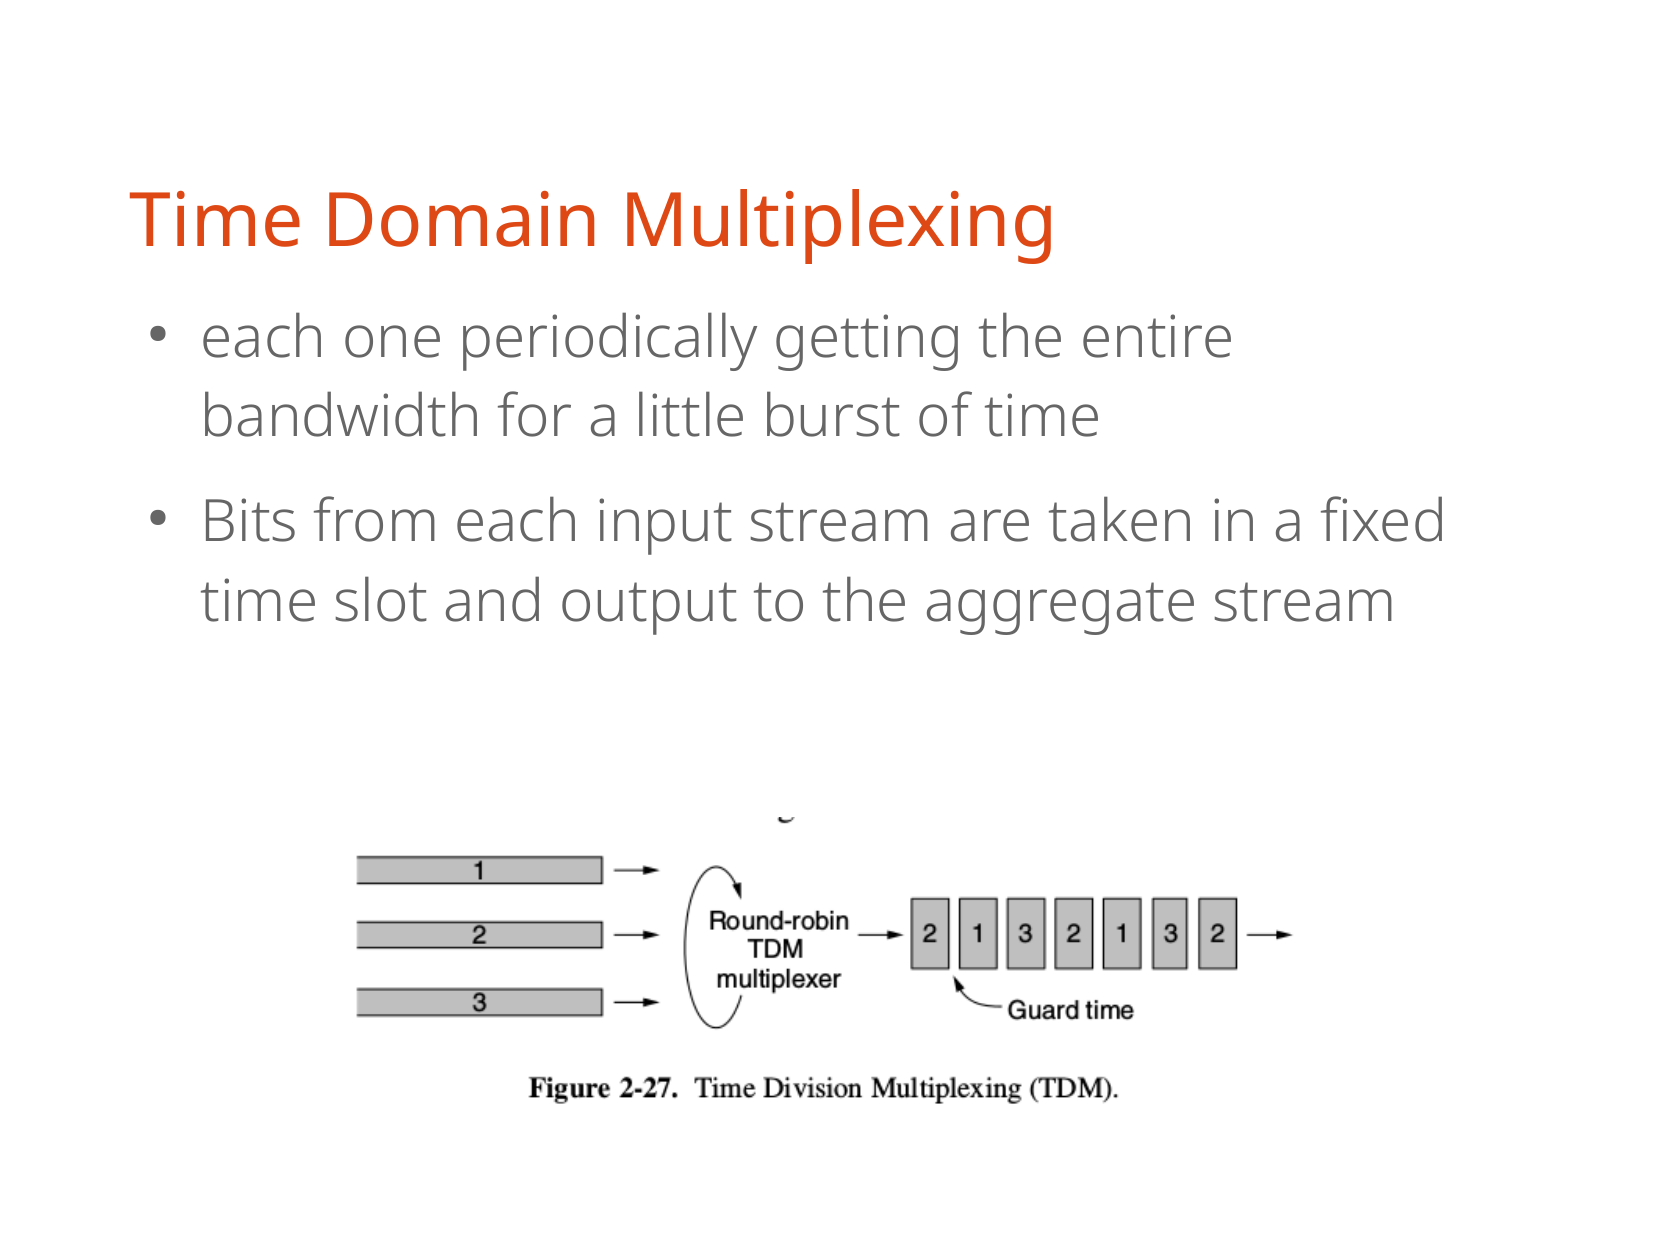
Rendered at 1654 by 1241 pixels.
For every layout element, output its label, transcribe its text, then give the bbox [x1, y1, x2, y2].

picture [346, 817, 1322, 1107]
title Time Domain Multiplexing [129, 153, 1518, 281]
list each one periodically getting the entire bandwidth for a little burst of time Bits from each input stream are taken in a fixed time slot and output to the aggregate stream [129, 295, 1518, 1010]
